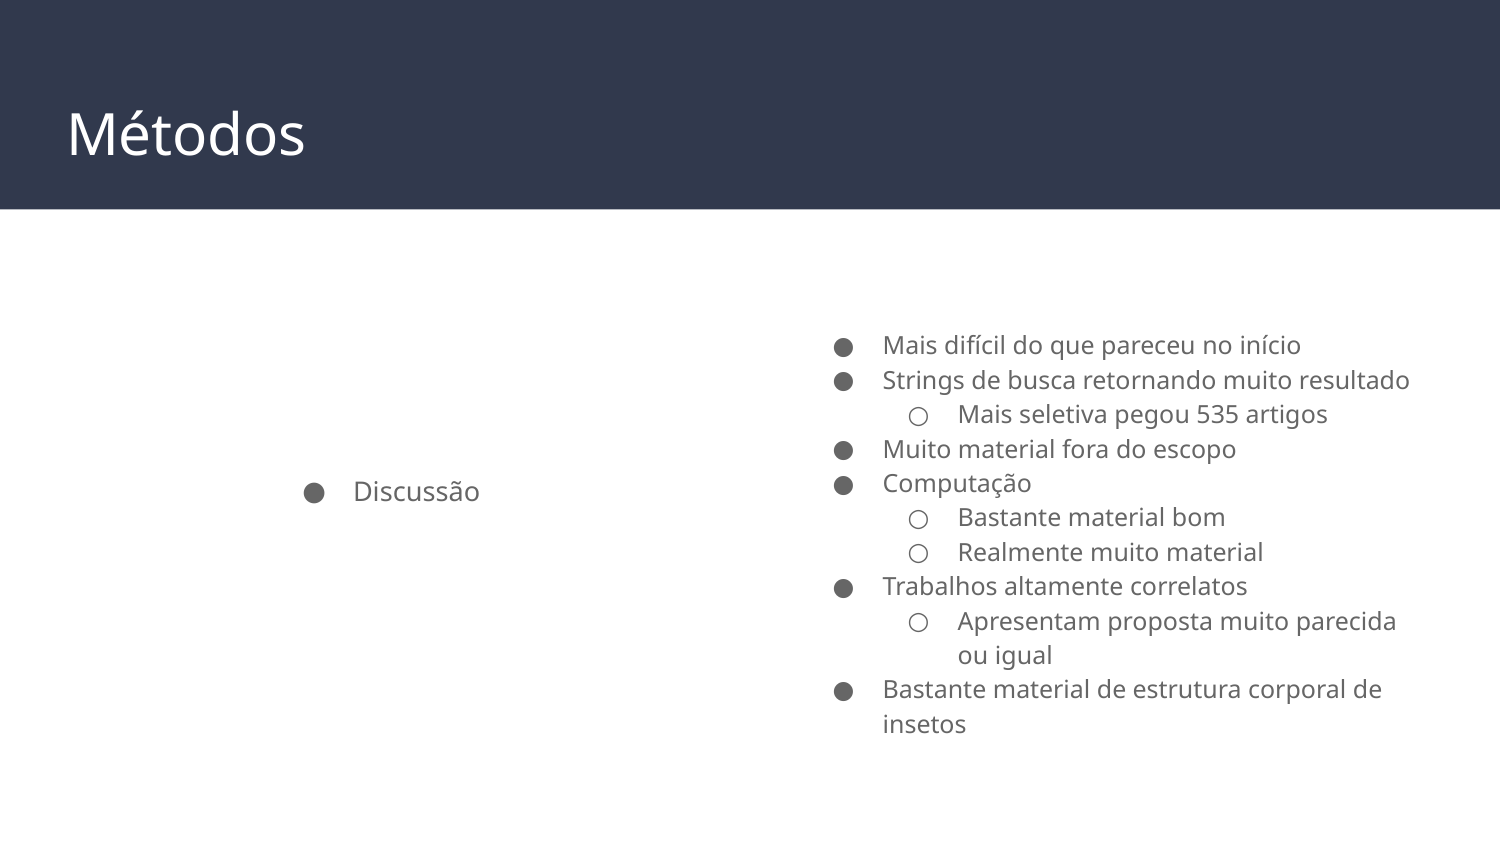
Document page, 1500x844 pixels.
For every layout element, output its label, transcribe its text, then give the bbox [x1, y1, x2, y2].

title Métodos [51, 82, 1449, 185]
list Mais difícil do que pareceu no início Strings de busca retornando muito resultado Mais seletiva pegou 535 artigos Muito material fora do escopo Computação Bastante material bom Realmente muito material Trabalhos altamente correlatos Apresentam proposta muito parecida ou igual Bastante material de estrutura corporal de insetos [792, 247, 1449, 752]
list Discussão [51, 247, 708, 752]
